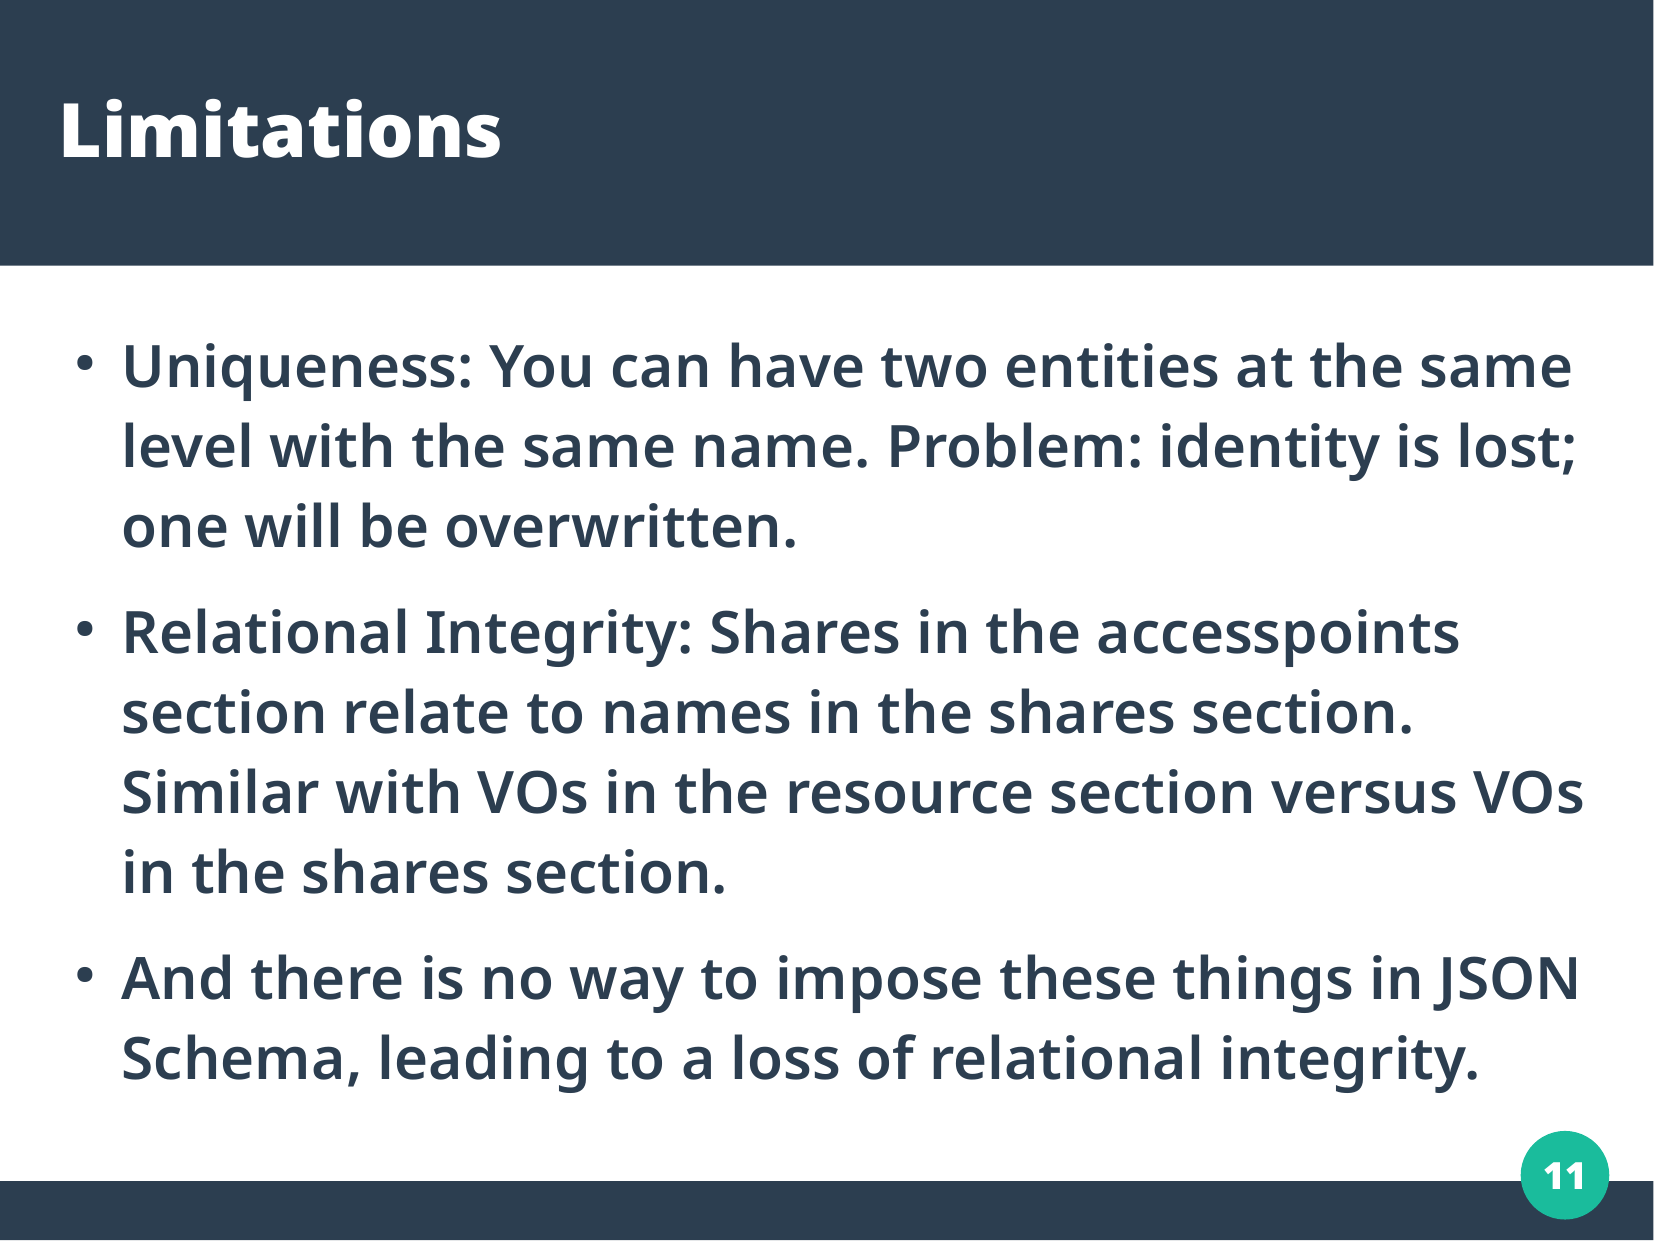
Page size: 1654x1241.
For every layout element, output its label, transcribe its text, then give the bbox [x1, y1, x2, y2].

list Uniqueness: You can have two entities at the same level with the same name. Problem: identity is lost; one will be overwritten. Relational Integrity: Shares in the accesspoints section relate to names in the shares section. Similar with VOs in the resource section versus VOs in the shares section. And there is no way to impose these things in JSON Schema, leading to a loss of relational integrity. [59, 324, 1595, 1152]
title Limitations [59, 49, 1595, 207]
